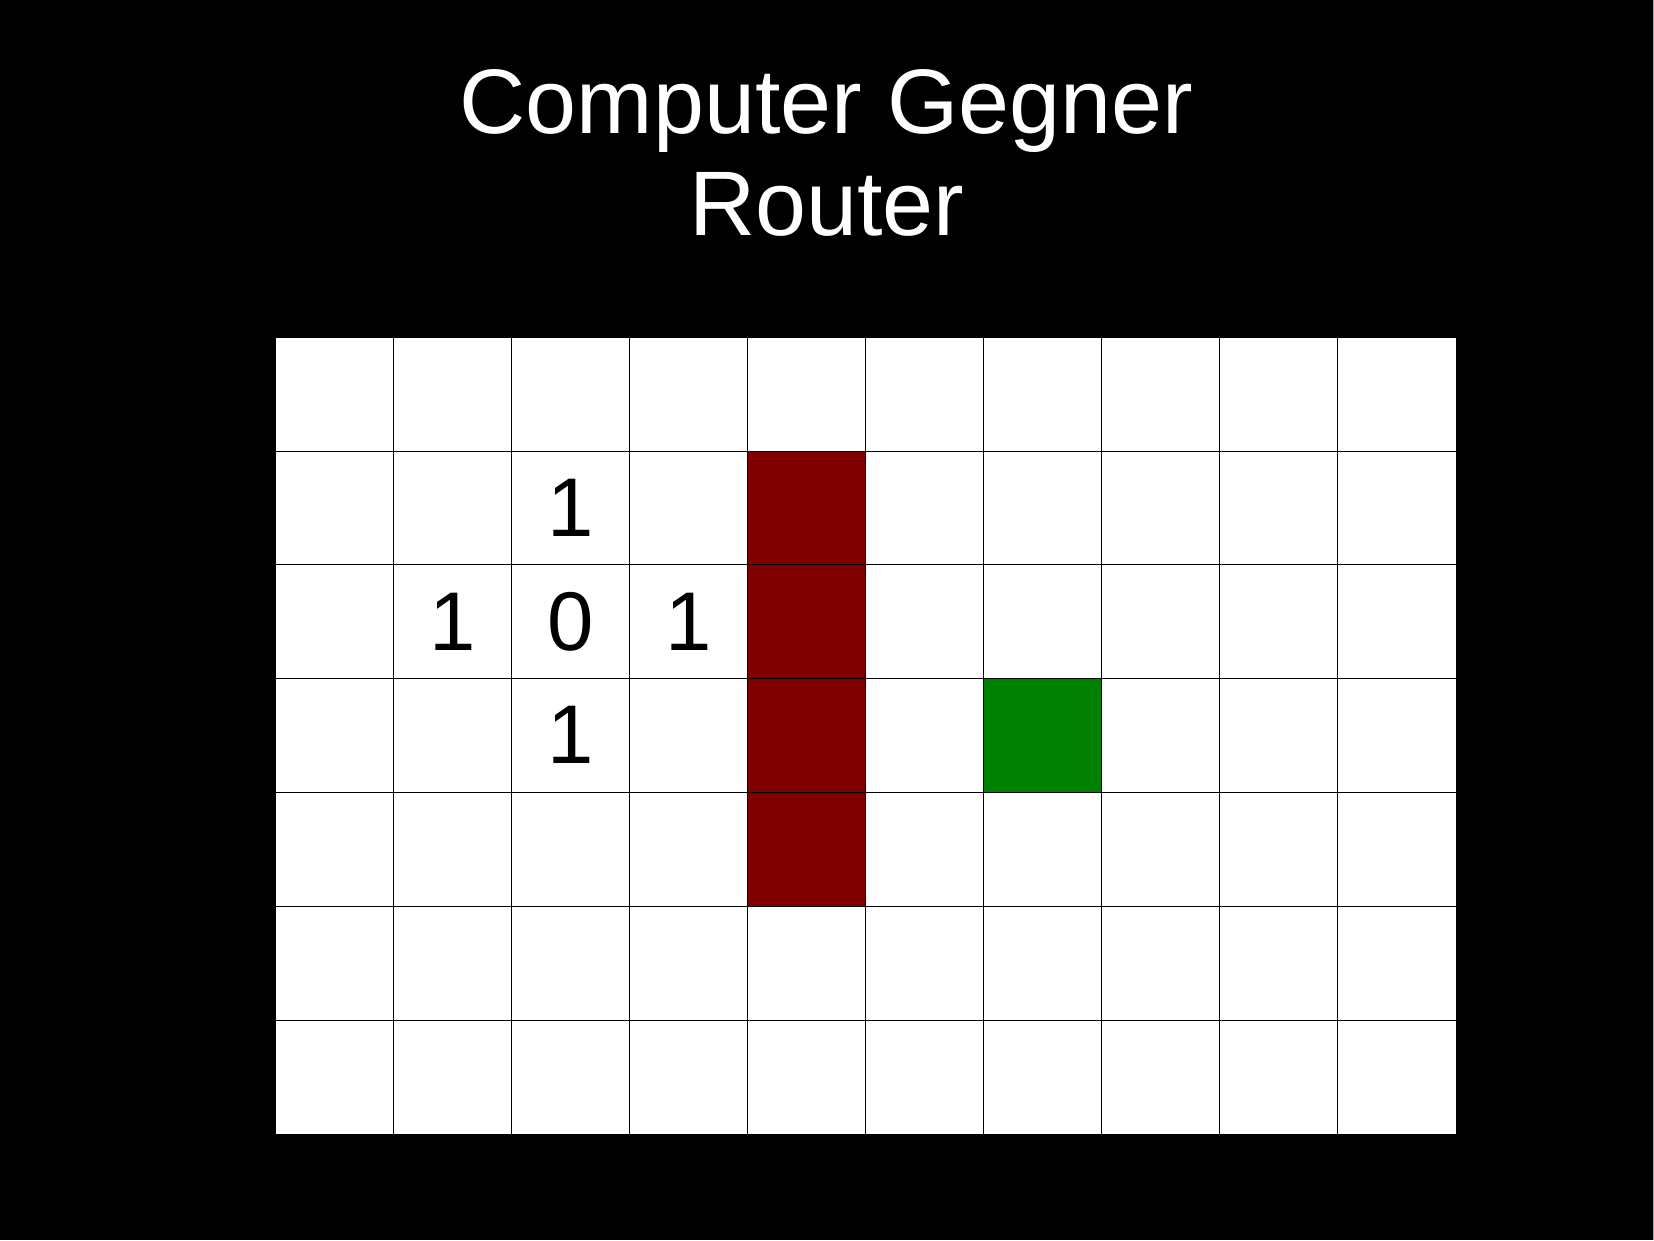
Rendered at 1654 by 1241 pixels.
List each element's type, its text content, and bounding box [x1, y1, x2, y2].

table_header [1338, 338, 1456, 451]
table_cell [394, 679, 511, 792]
table_cell 1 [630, 565, 747, 678]
table_header [630, 338, 747, 451]
table_cell [630, 1021, 747, 1134]
table_cell [984, 907, 1101, 1020]
title Computer Gegner Router [82, 49, 1571, 257]
table_cell [984, 679, 1101, 792]
table_cell 1 [394, 565, 511, 678]
table_cell [394, 1021, 511, 1134]
table_cell [1220, 1021, 1337, 1134]
table_cell [276, 907, 393, 1020]
table_cell [1102, 679, 1219, 792]
table_cell [984, 565, 1101, 678]
table_cell 0 [512, 565, 629, 678]
table_cell [984, 793, 1101, 906]
table_cell [866, 452, 983, 564]
table_cell [984, 1021, 1101, 1134]
table_header [748, 338, 865, 451]
table_cell [630, 452, 747, 564]
table_cell [276, 1021, 393, 1134]
table_cell [1220, 452, 1337, 564]
table_header [1220, 338, 1337, 451]
table_header [1102, 338, 1219, 451]
table_cell [276, 452, 393, 564]
table_cell [1338, 565, 1456, 678]
table_cell [512, 793, 629, 906]
table_header [984, 338, 1101, 451]
table_cell [1102, 793, 1219, 906]
table_cell [984, 452, 1101, 564]
table_header [394, 338, 511, 451]
table_cell [630, 793, 747, 906]
table_cell [512, 907, 629, 1020]
table_cell [748, 452, 865, 564]
table_cell [630, 907, 747, 1020]
table_cell [866, 679, 983, 792]
table_header [276, 338, 393, 451]
table_cell [394, 452, 511, 564]
table_cell [866, 565, 983, 678]
table_cell [276, 565, 393, 678]
table_header [866, 338, 983, 451]
table_cell [748, 907, 865, 1020]
table_cell [1220, 793, 1337, 906]
table_cell [1220, 907, 1337, 1020]
table_cell [630, 679, 747, 792]
table_cell [1338, 793, 1456, 906]
table_cell [1338, 679, 1456, 792]
table_cell [866, 907, 983, 1020]
table_cell [1102, 907, 1219, 1020]
table_cell [512, 1021, 629, 1134]
table_cell 1 [512, 679, 629, 792]
table_cell [1220, 679, 1337, 792]
table_header [512, 338, 629, 451]
table_cell [1338, 452, 1456, 564]
table_cell [748, 565, 865, 678]
table_cell [748, 679, 865, 792]
table_cell [866, 793, 983, 906]
table_cell [394, 907, 511, 1020]
table_cell [1102, 1021, 1219, 1134]
table_cell [1102, 565, 1219, 678]
table_cell [276, 679, 393, 792]
table_cell [748, 1021, 865, 1134]
table_cell [394, 793, 511, 906]
table_cell [1102, 452, 1219, 564]
table_cell [866, 1021, 983, 1134]
table_cell [748, 793, 865, 906]
table_cell 1 [512, 452, 629, 564]
table_cell [276, 793, 393, 906]
table_cell [1220, 565, 1337, 678]
table_cell [1338, 1021, 1456, 1134]
table_cell [1338, 907, 1456, 1020]
